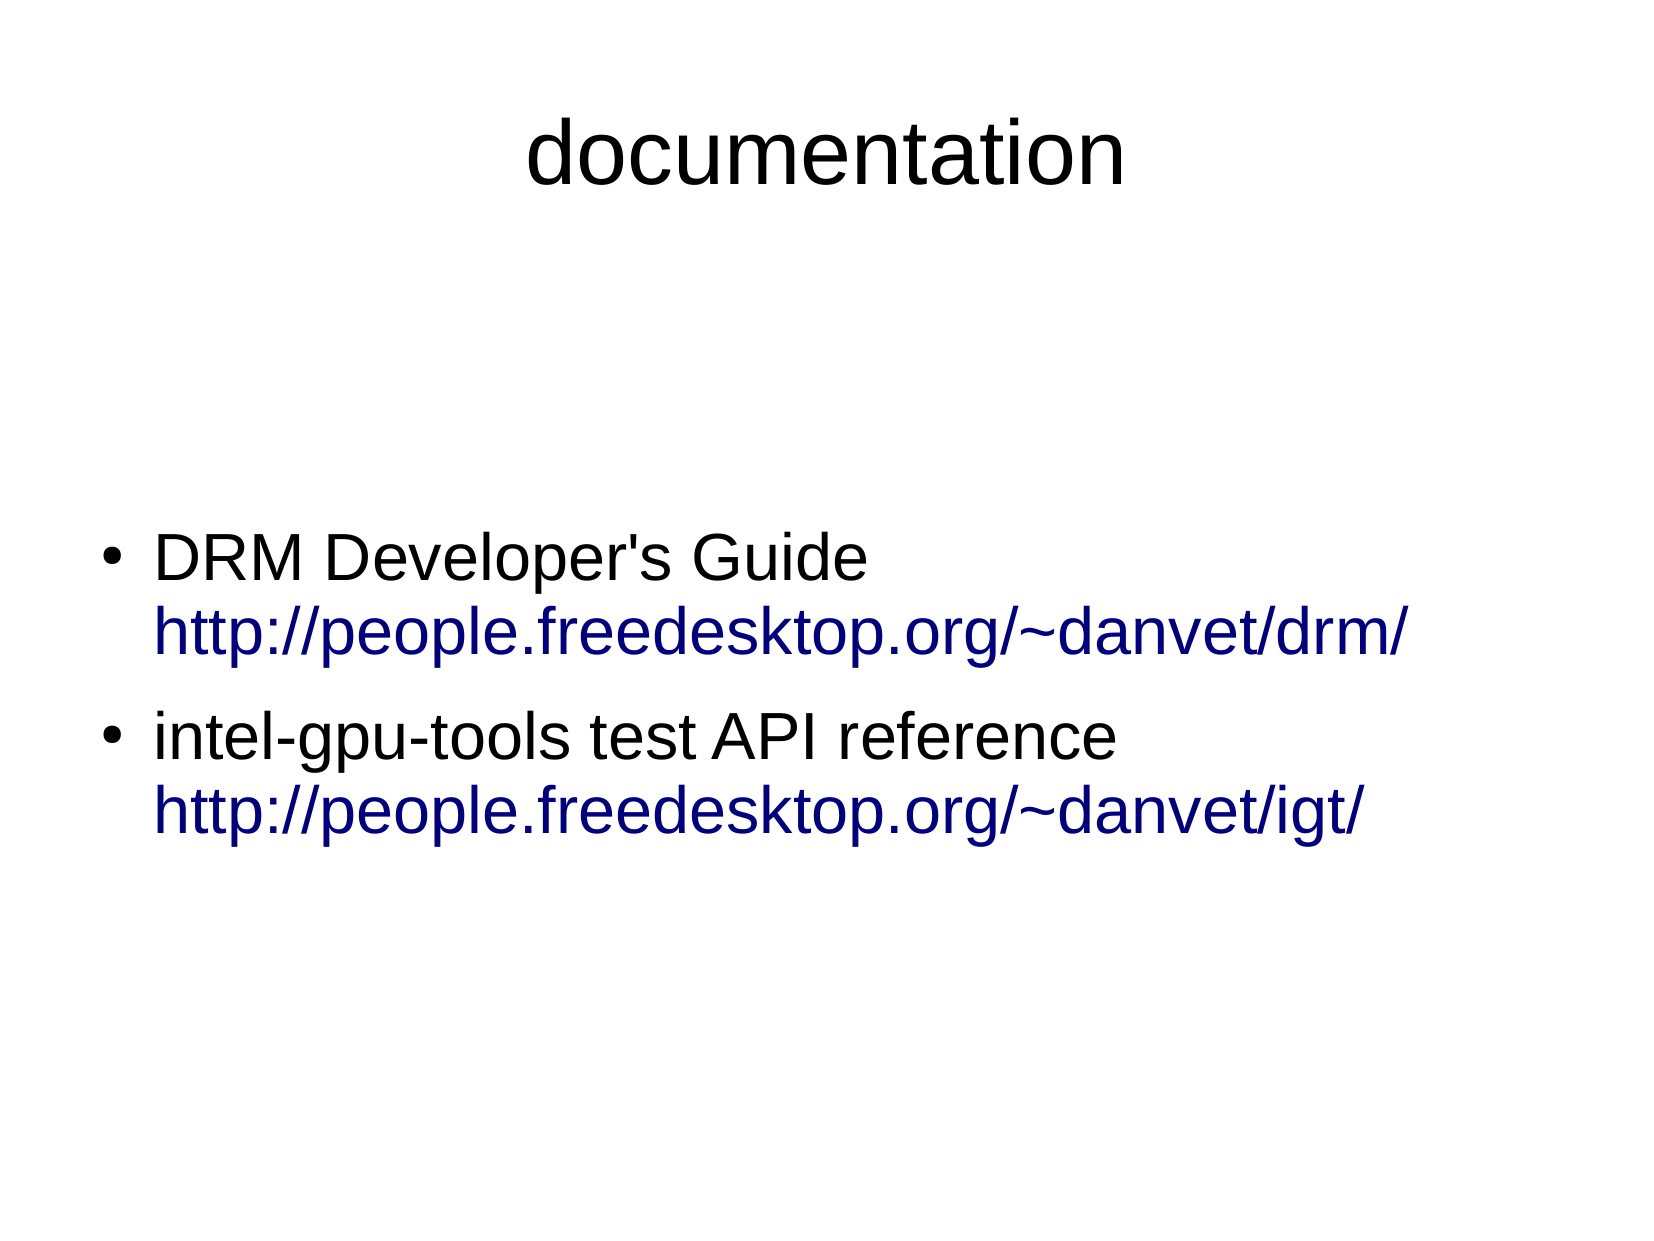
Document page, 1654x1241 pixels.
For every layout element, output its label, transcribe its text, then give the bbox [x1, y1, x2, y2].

title documentation [82, 49, 1571, 257]
list DRM Developer's Guide http://people.freedesktop.org/~danvet/drm/ intel-gpu-tools test API reference http://people.freedesktop.org/~danvet/igt/ [82, 519, 1571, 1109]
